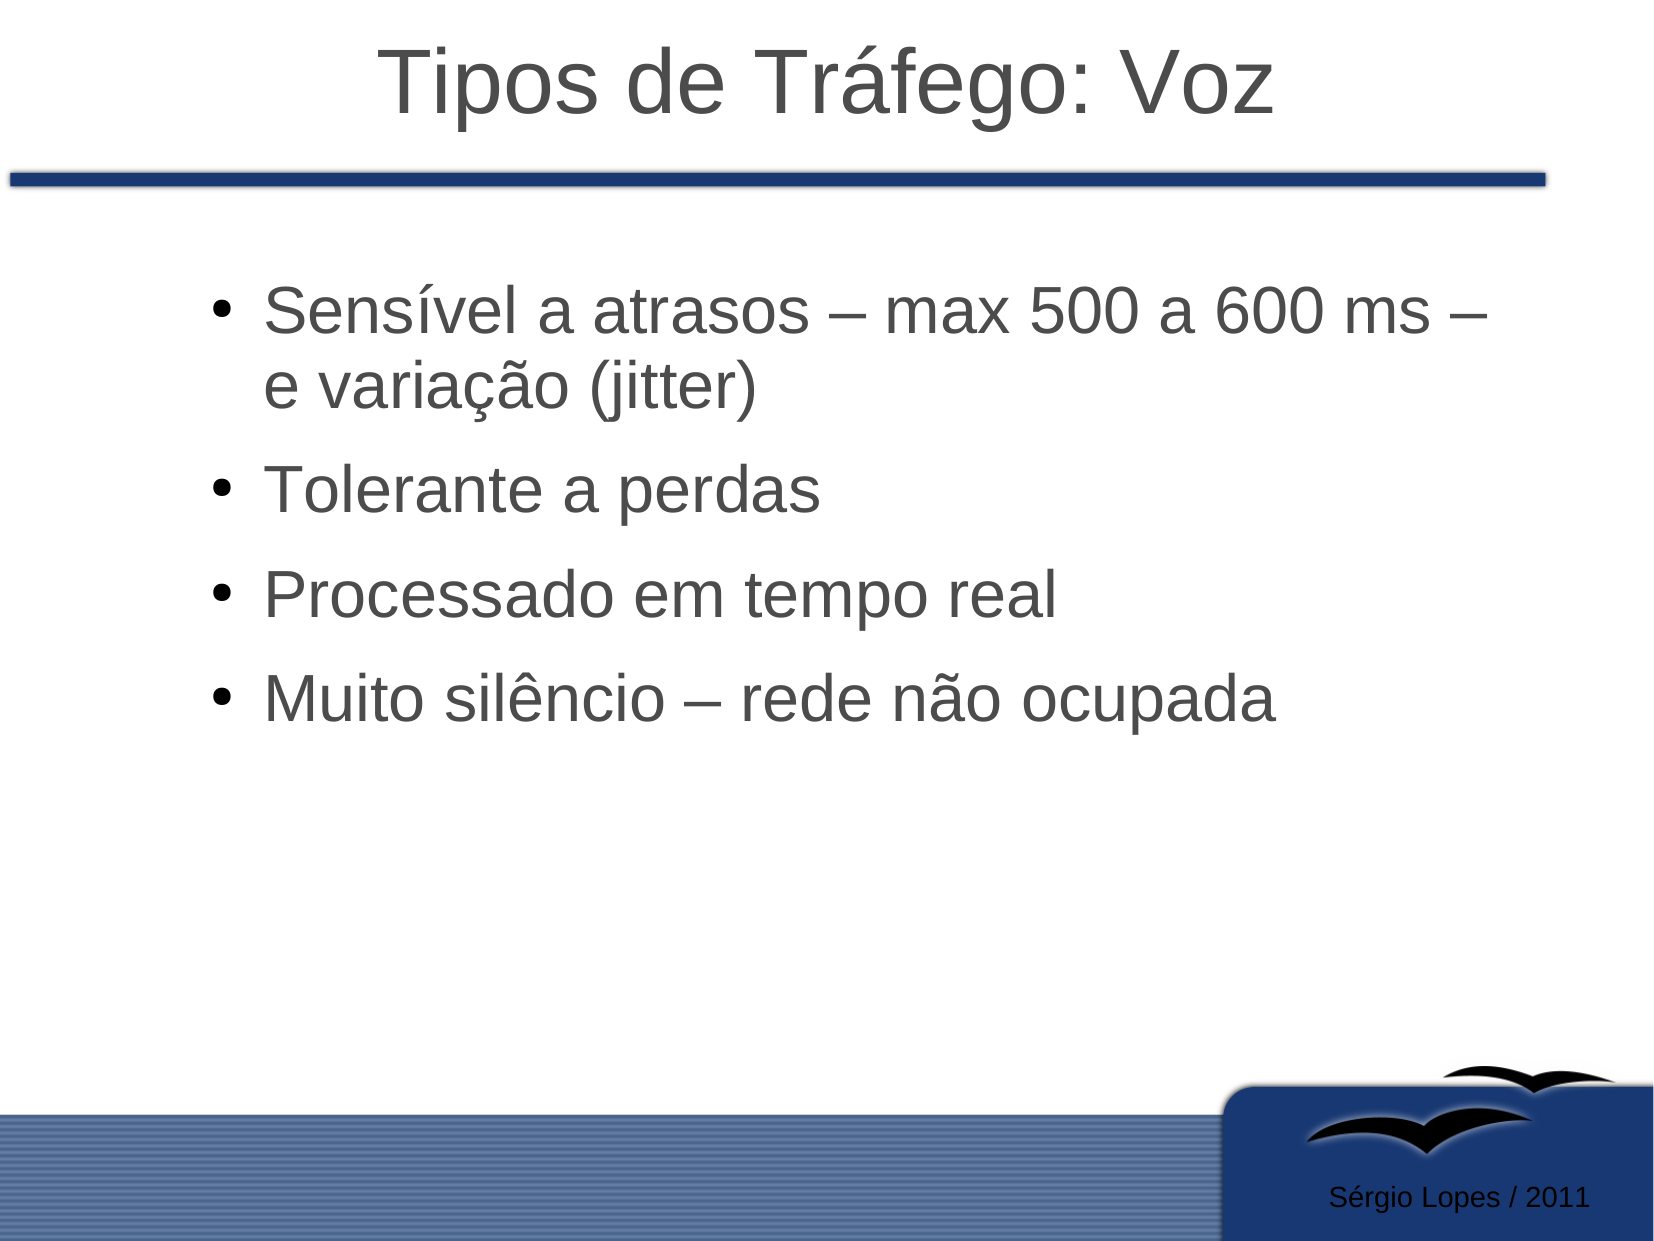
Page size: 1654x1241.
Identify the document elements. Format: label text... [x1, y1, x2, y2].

text_box Sérgio Lopes / 2011 [1328, 1181, 1588, 1214]
title Tipos de Tráfego: Voz [121, 0, 1534, 164]
picture [0, 0, 1654, 1241]
list Sensível a atrasos – max 500 a 600 ms – e variação (jitter) Tolerante a perdas Processado em tempo real Muito silêncio – rede não ocupada [121, 273, 1534, 1056]
